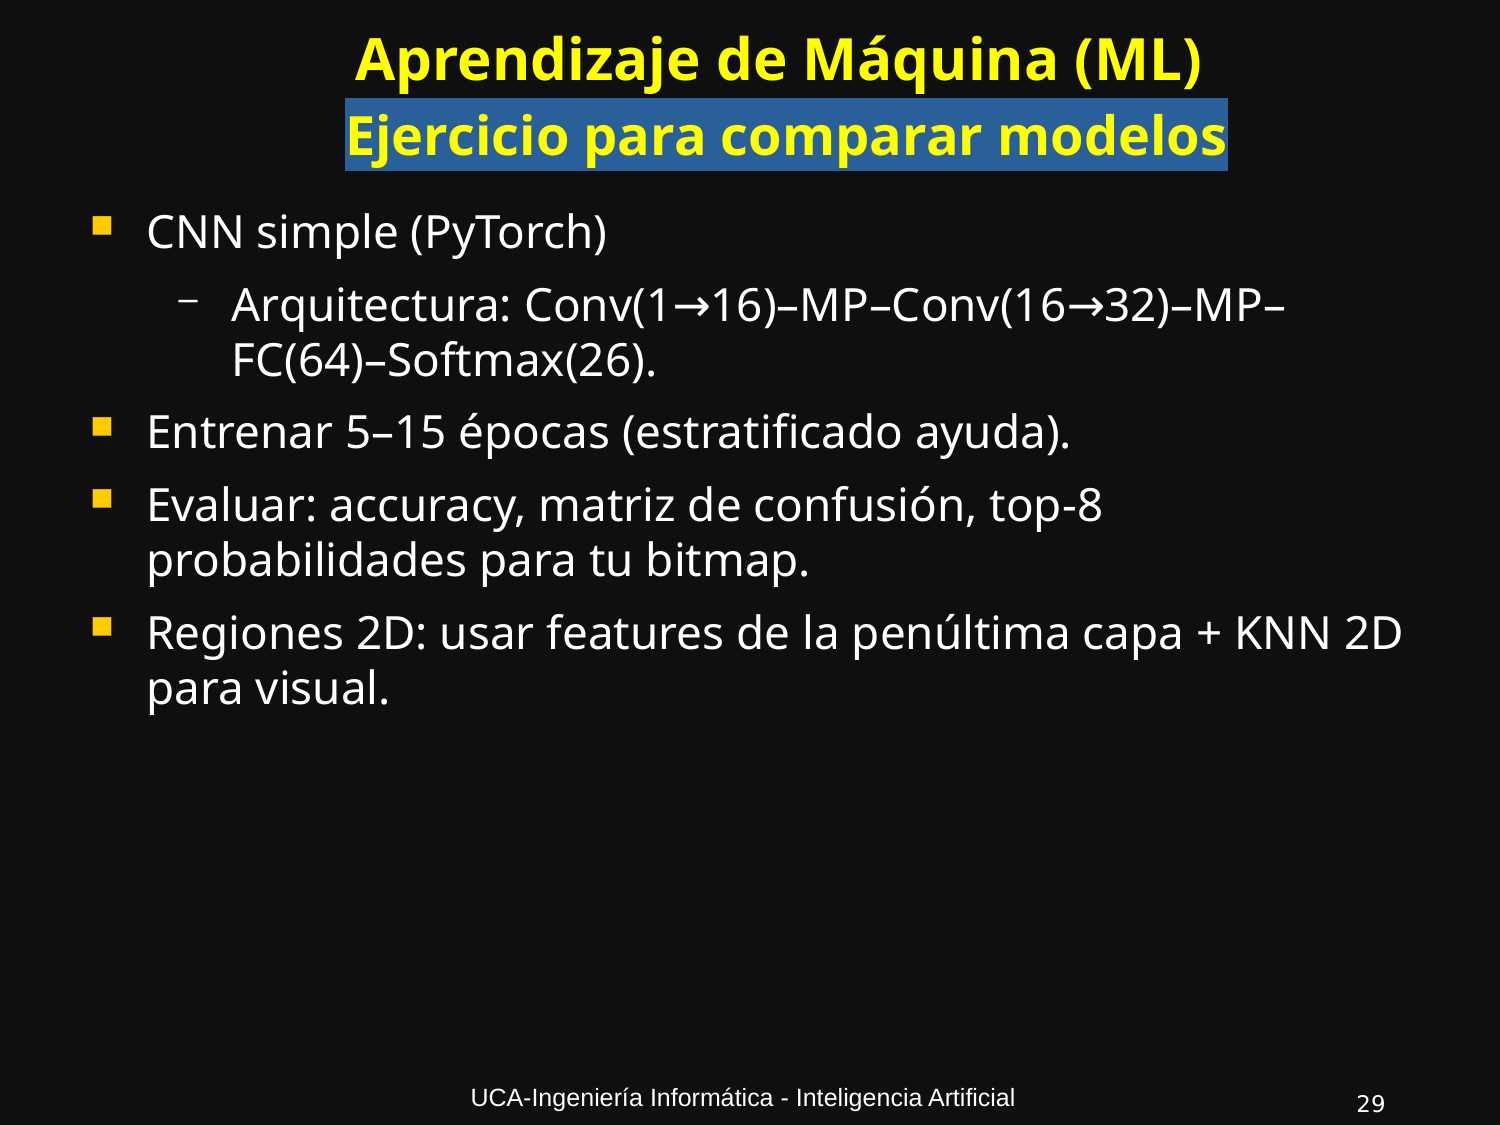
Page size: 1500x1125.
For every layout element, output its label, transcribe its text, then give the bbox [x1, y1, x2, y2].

title Aprendizaje de Máquina (ML) Ejercicio para comparar modelos [75, 38, 1463, 152]
text_box CNN simple (PyTorch) Arquitectura: Conv(1→16)–MP–Conv(16→32)–MP–FC(64)–Softmax(26). Entrenar 5–15 épocas (estratificado ayuda). Evaluar: accuracy, matriz de confusión, top-8 probabilidades para tu bitmap. Regiones 2D: usar features de la penúltima capa + KNN 2D para visual. [75, 195, 1426, 1051]
